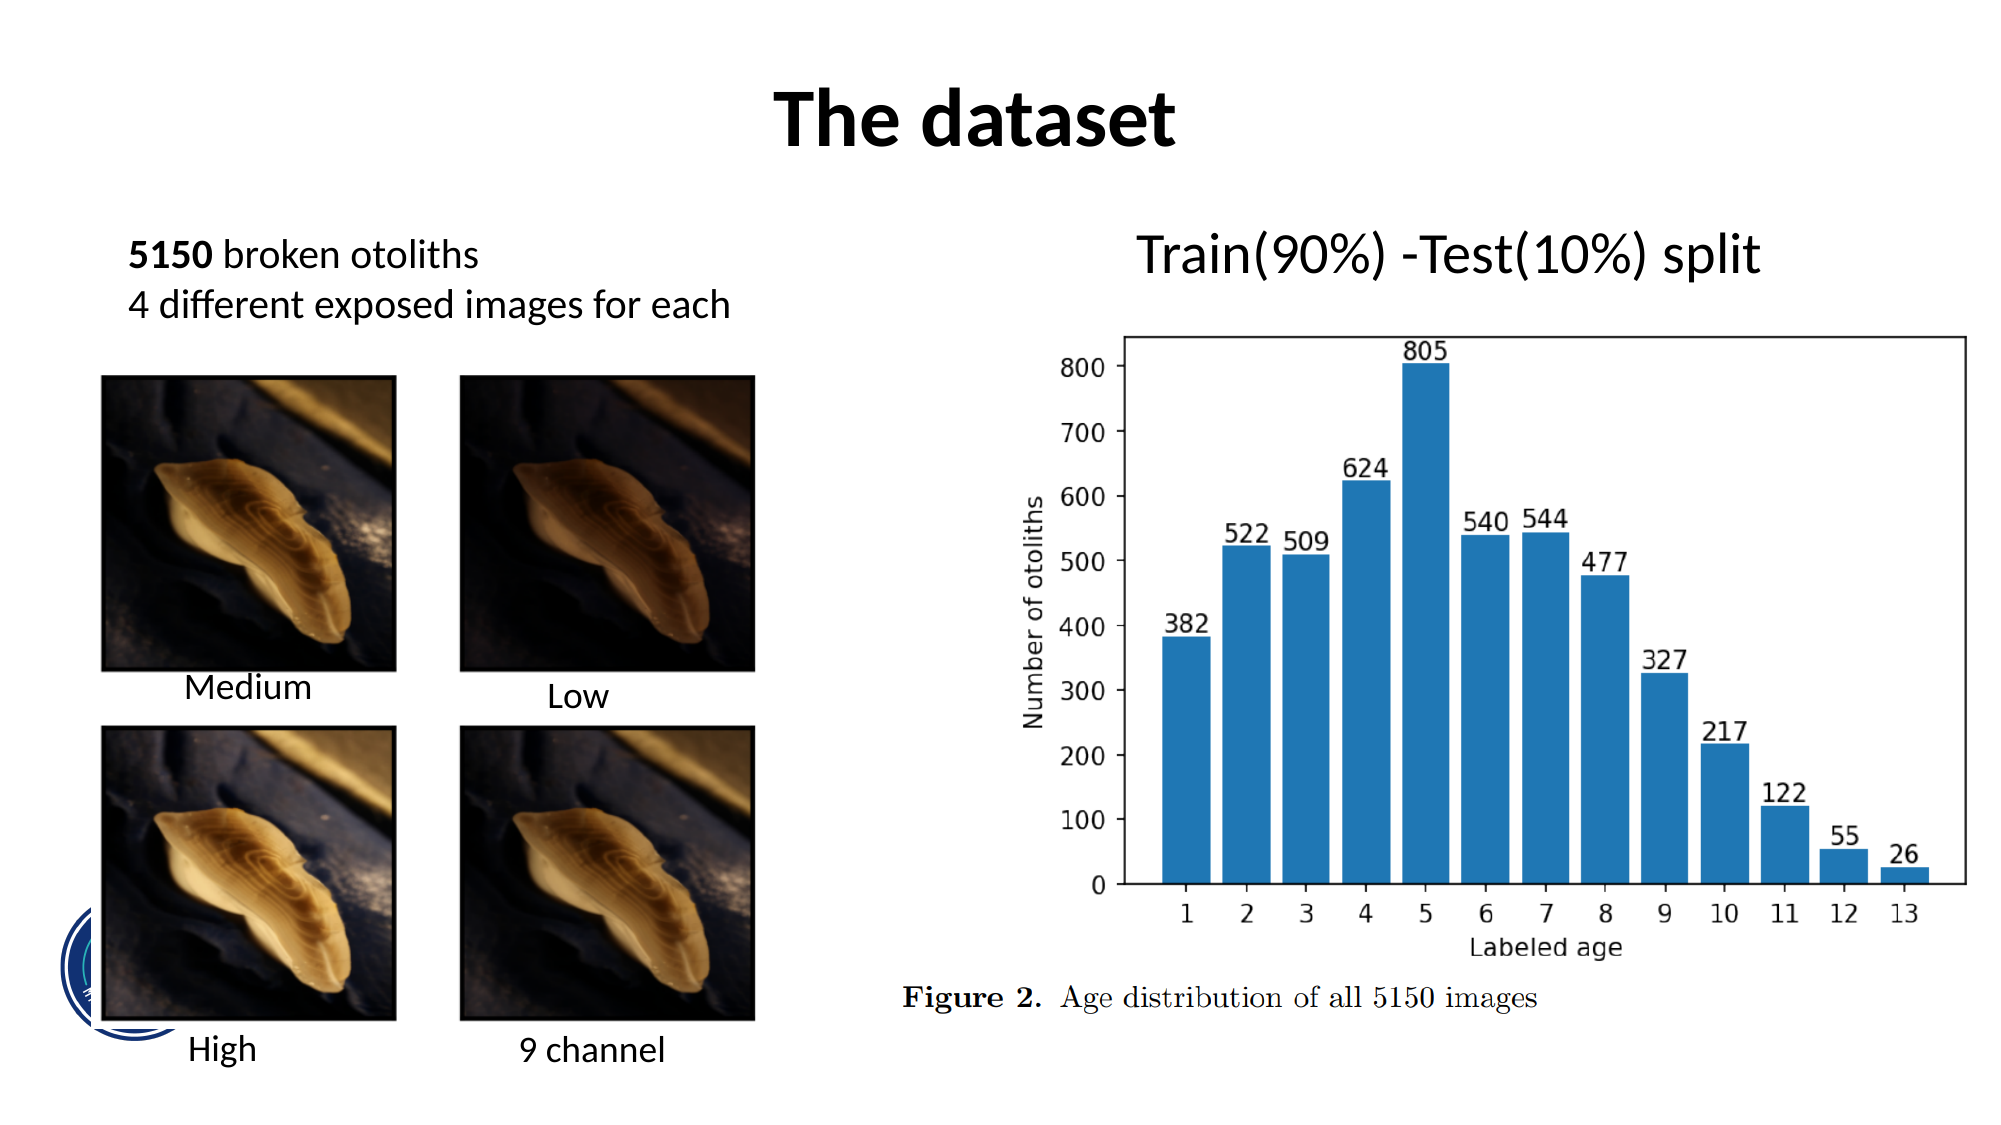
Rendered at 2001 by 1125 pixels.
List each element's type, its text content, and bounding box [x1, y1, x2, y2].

text_box High [131, 1016, 314, 1084]
picture [890, 313, 1995, 1021]
title The dataset [113, 10, 1839, 229]
text_box Train(90%) -Test(10%) split [1122, 222, 1831, 296]
text_box Medium [148, 655, 349, 722]
text_box 9 channel [492, 1017, 693, 1098]
text_box Low [478, 663, 679, 731]
text_box 5150 broken otoliths 4 different exposed images for each [113, 218, 753, 386]
picture [58, 360, 767, 1043]
